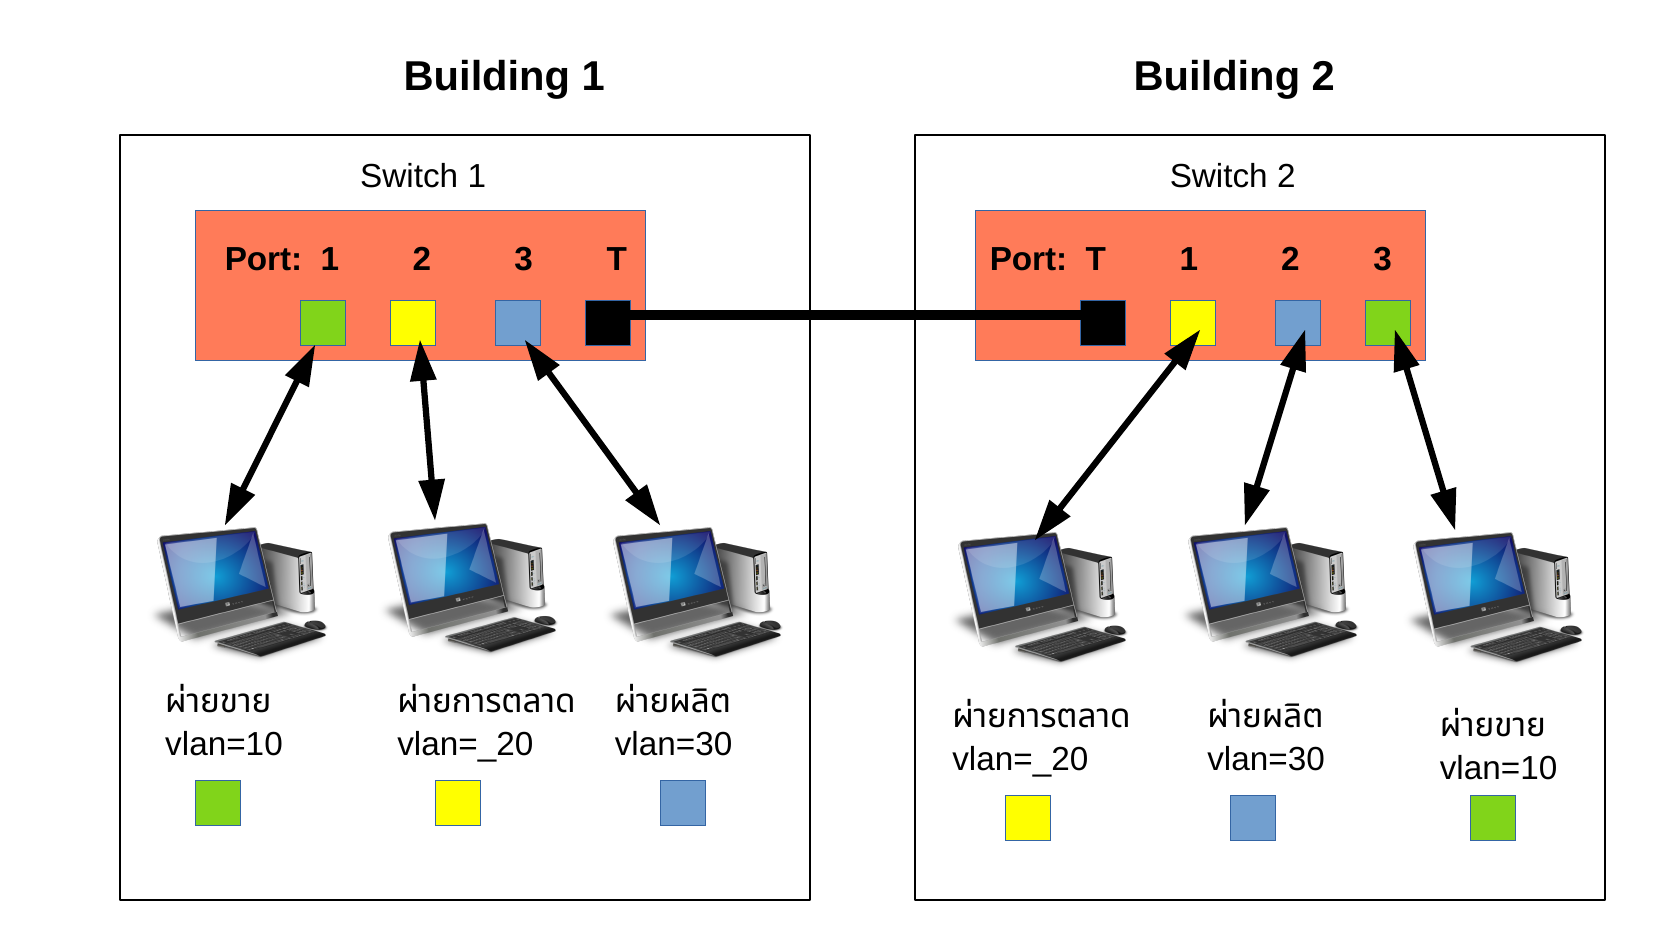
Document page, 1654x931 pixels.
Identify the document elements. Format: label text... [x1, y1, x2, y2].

text_box ผ่ายการตลาด vlan=_20 [937, 690, 1126, 787]
picture [600, 524, 786, 665]
text_box Port: 1 2 3 T [210, 233, 721, 286]
text_box ผ่ายการตลาด vlan=_20 [382, 675, 571, 772]
text_box Building 2 [1118, 45, 1351, 107]
picture [1400, 529, 1587, 670]
text_box ผ่ายผลิต vlan=30 [600, 675, 788, 772]
text_box [915, 135, 1606, 901]
text_box [120, 135, 811, 901]
picture [945, 529, 1131, 670]
picture [144, 524, 331, 665]
text_box ผ่ายผลิต vlan=30 [1192, 690, 1381, 787]
text_box Switch 1 [345, 150, 601, 202]
text_box Switch 2 [1155, 150, 1410, 202]
picture [375, 520, 561, 661]
picture [1175, 524, 1362, 665]
text_box ผ่ายขาย vlan=10 [1425, 698, 1590, 796]
text_box Building 1 [388, 45, 621, 107]
text_box Port: T 1 2 3 [975, 233, 1486, 286]
text_box ผ่ายขาย vlan=10 [150, 675, 316, 772]
